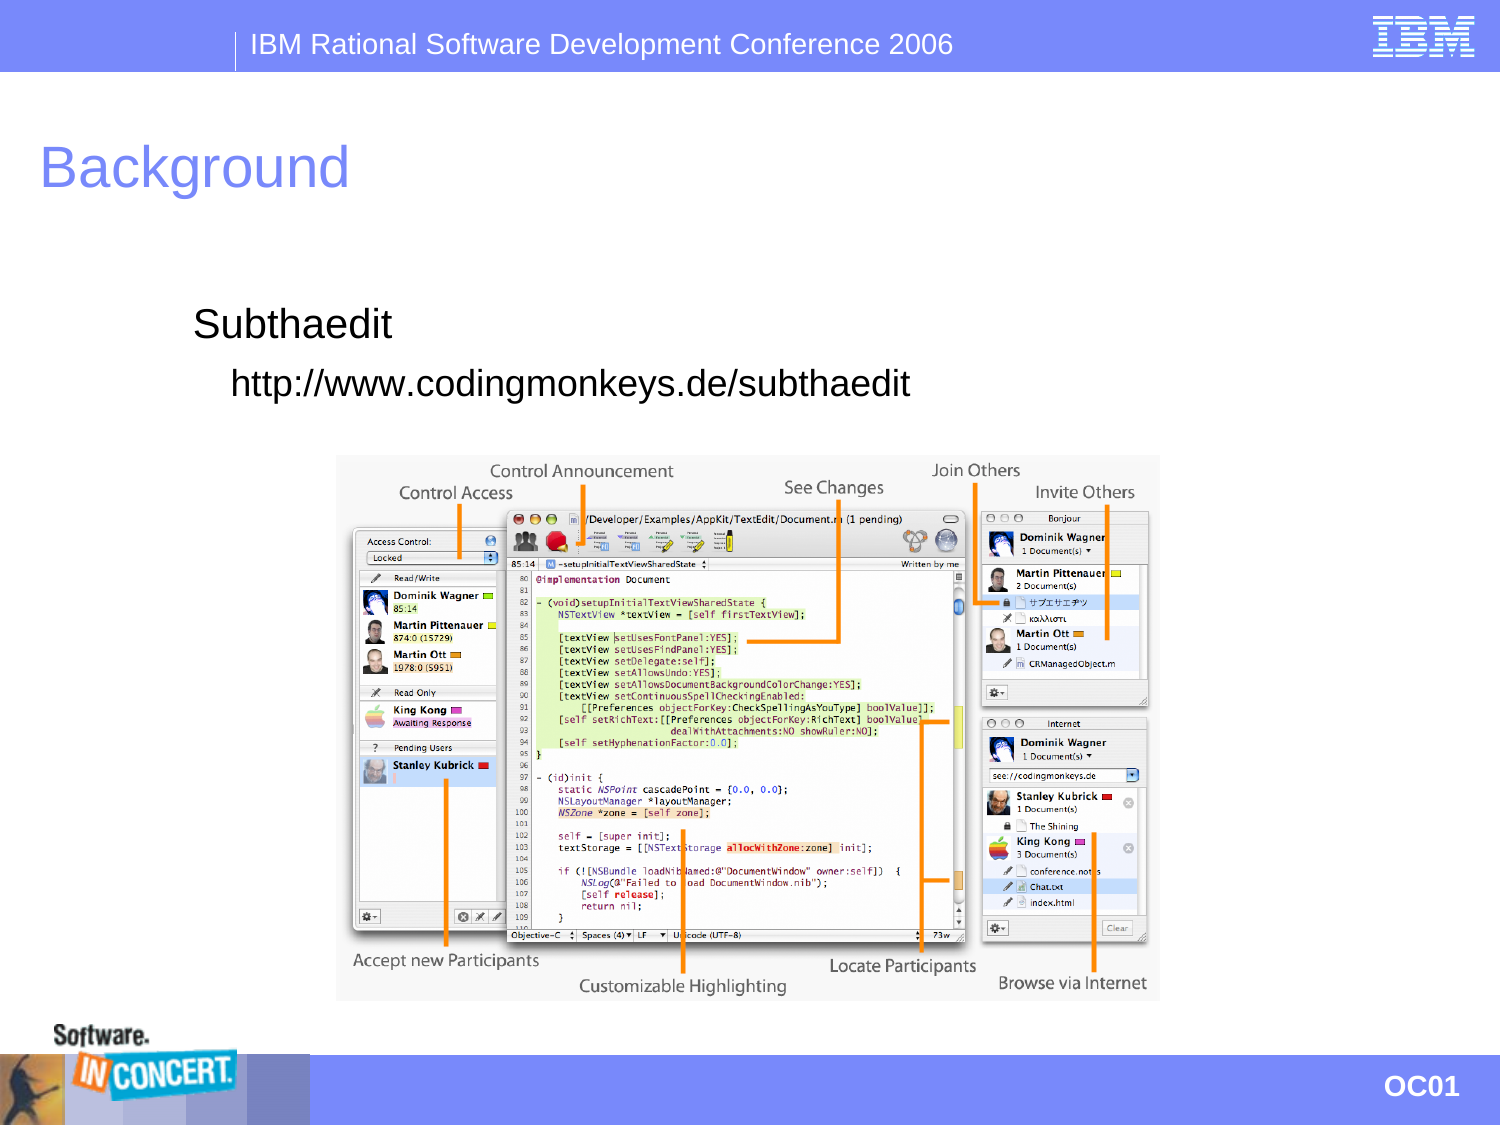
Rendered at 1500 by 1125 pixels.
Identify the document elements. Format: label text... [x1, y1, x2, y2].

text_box Subthaedit http://www.codingmonkeys.de/subthaedit [178, 293, 1417, 603]
title Background [25, 132, 1415, 211]
picture [0, 1024, 310, 1125]
picture [336, 455, 1160, 1001]
